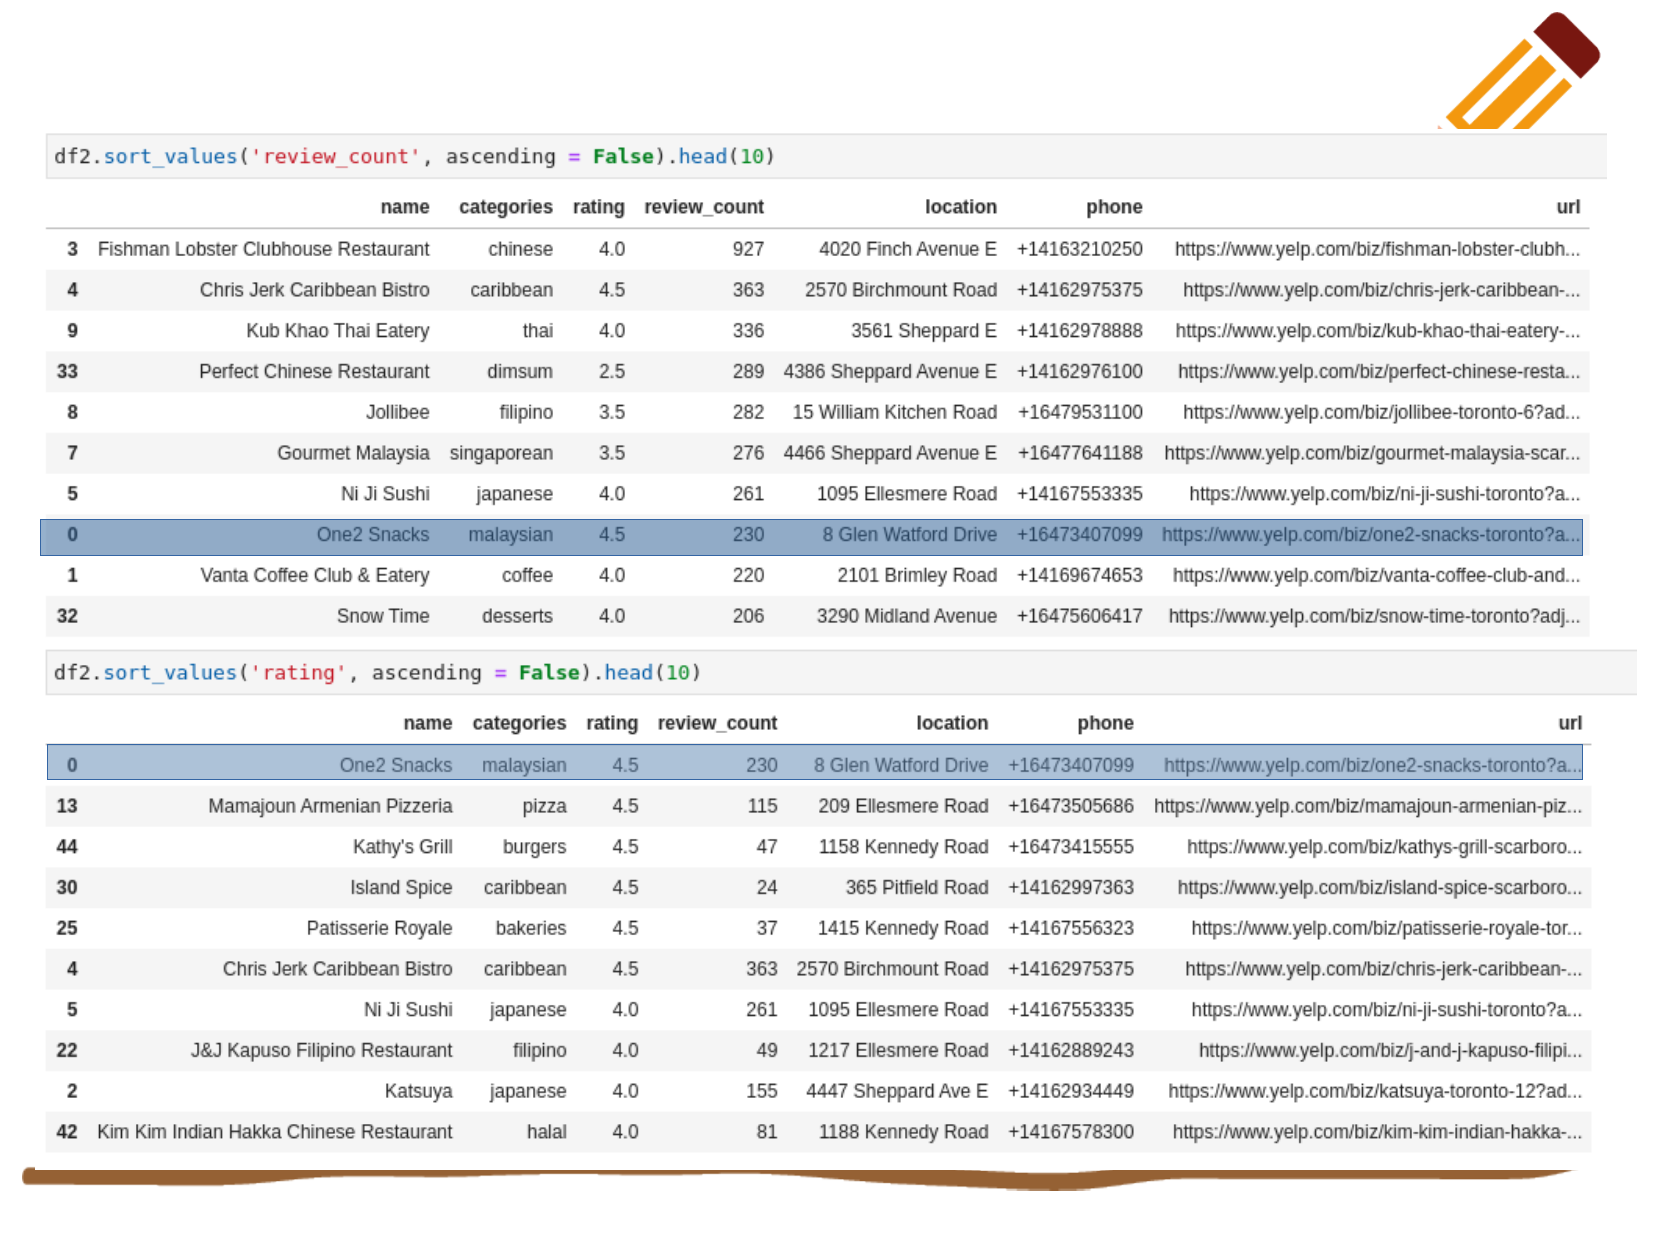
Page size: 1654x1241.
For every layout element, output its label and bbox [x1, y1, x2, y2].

text_box [40, 519, 1583, 556]
picture [22, 12, 1637, 1191]
text_box [47, 744, 1583, 780]
